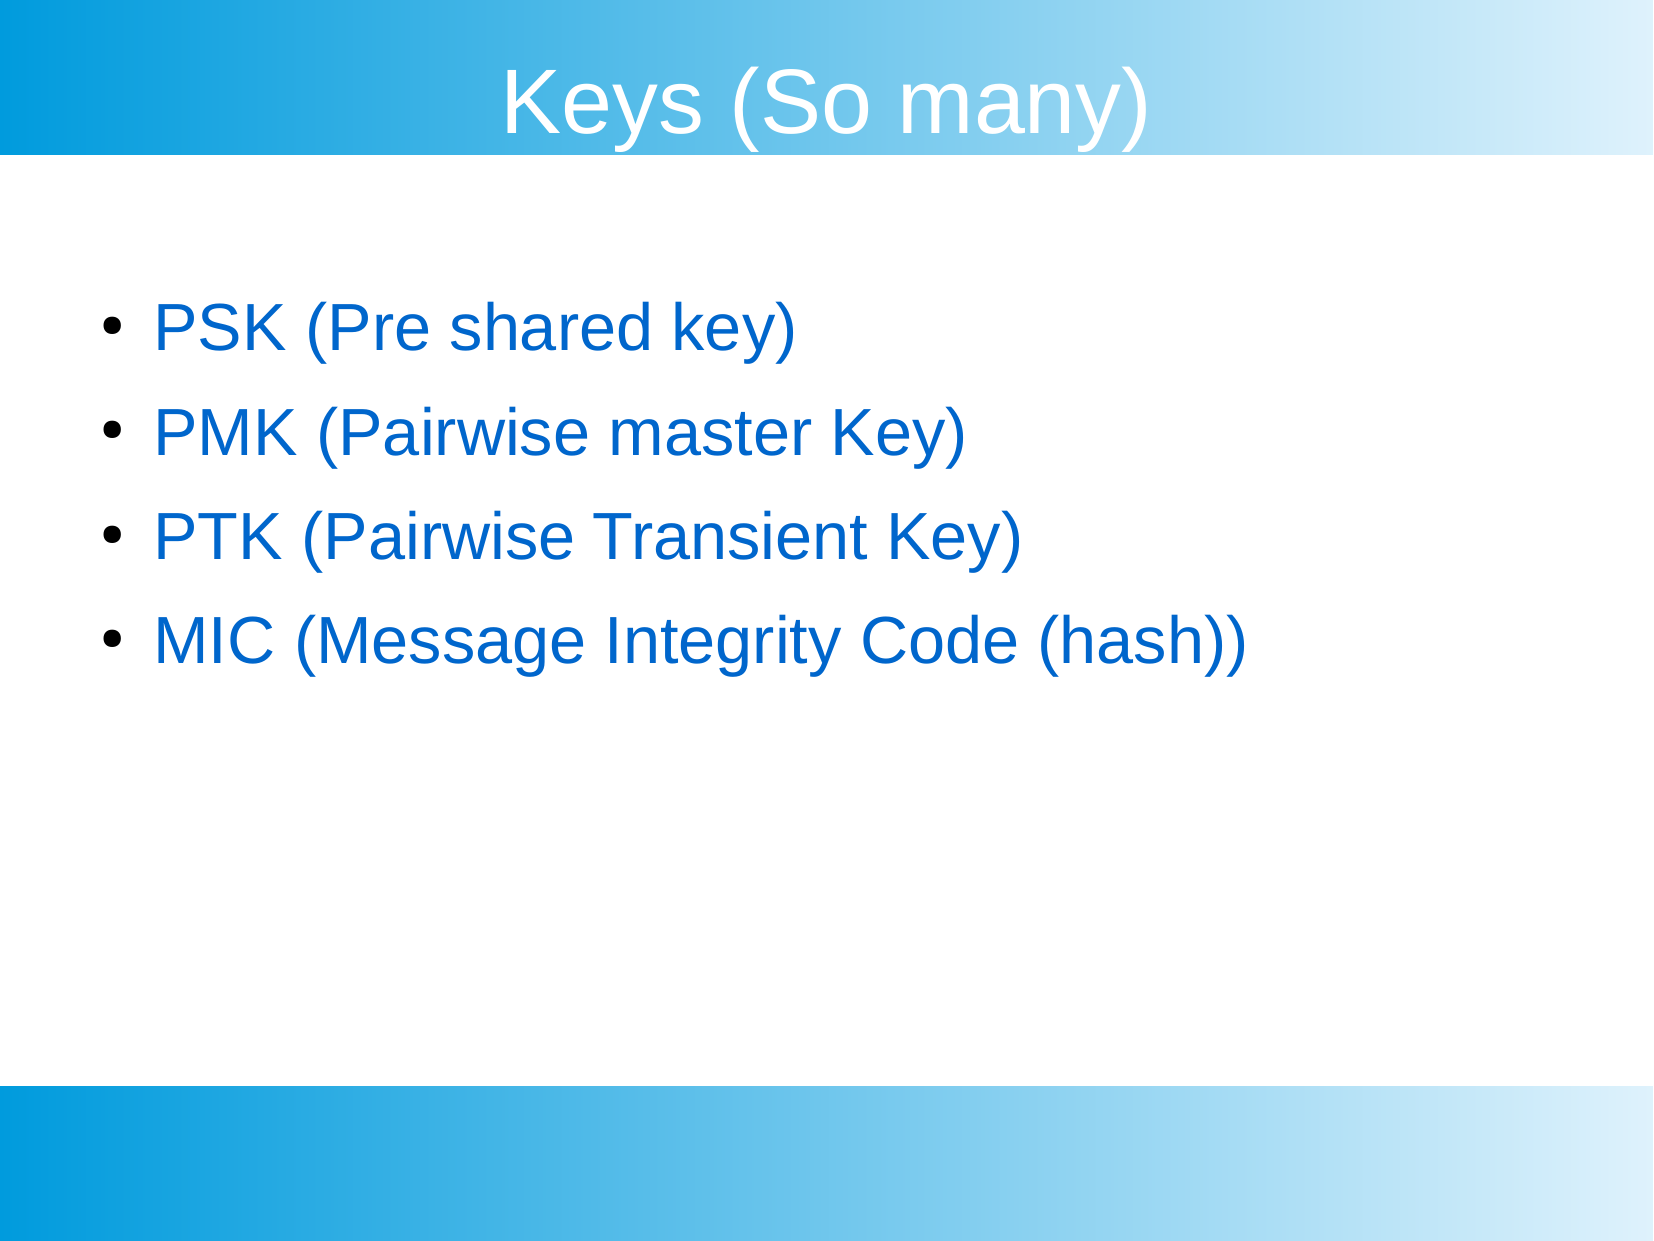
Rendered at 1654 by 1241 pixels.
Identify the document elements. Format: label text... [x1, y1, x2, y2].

title Keys (So many) [82, 49, 1571, 155]
list PSK (Pre shared key) PMK (Pairwise master Key) PTK (Pairwise Transient Key) MIC (Message Integrity Code (hash)) [82, 290, 1571, 1010]
